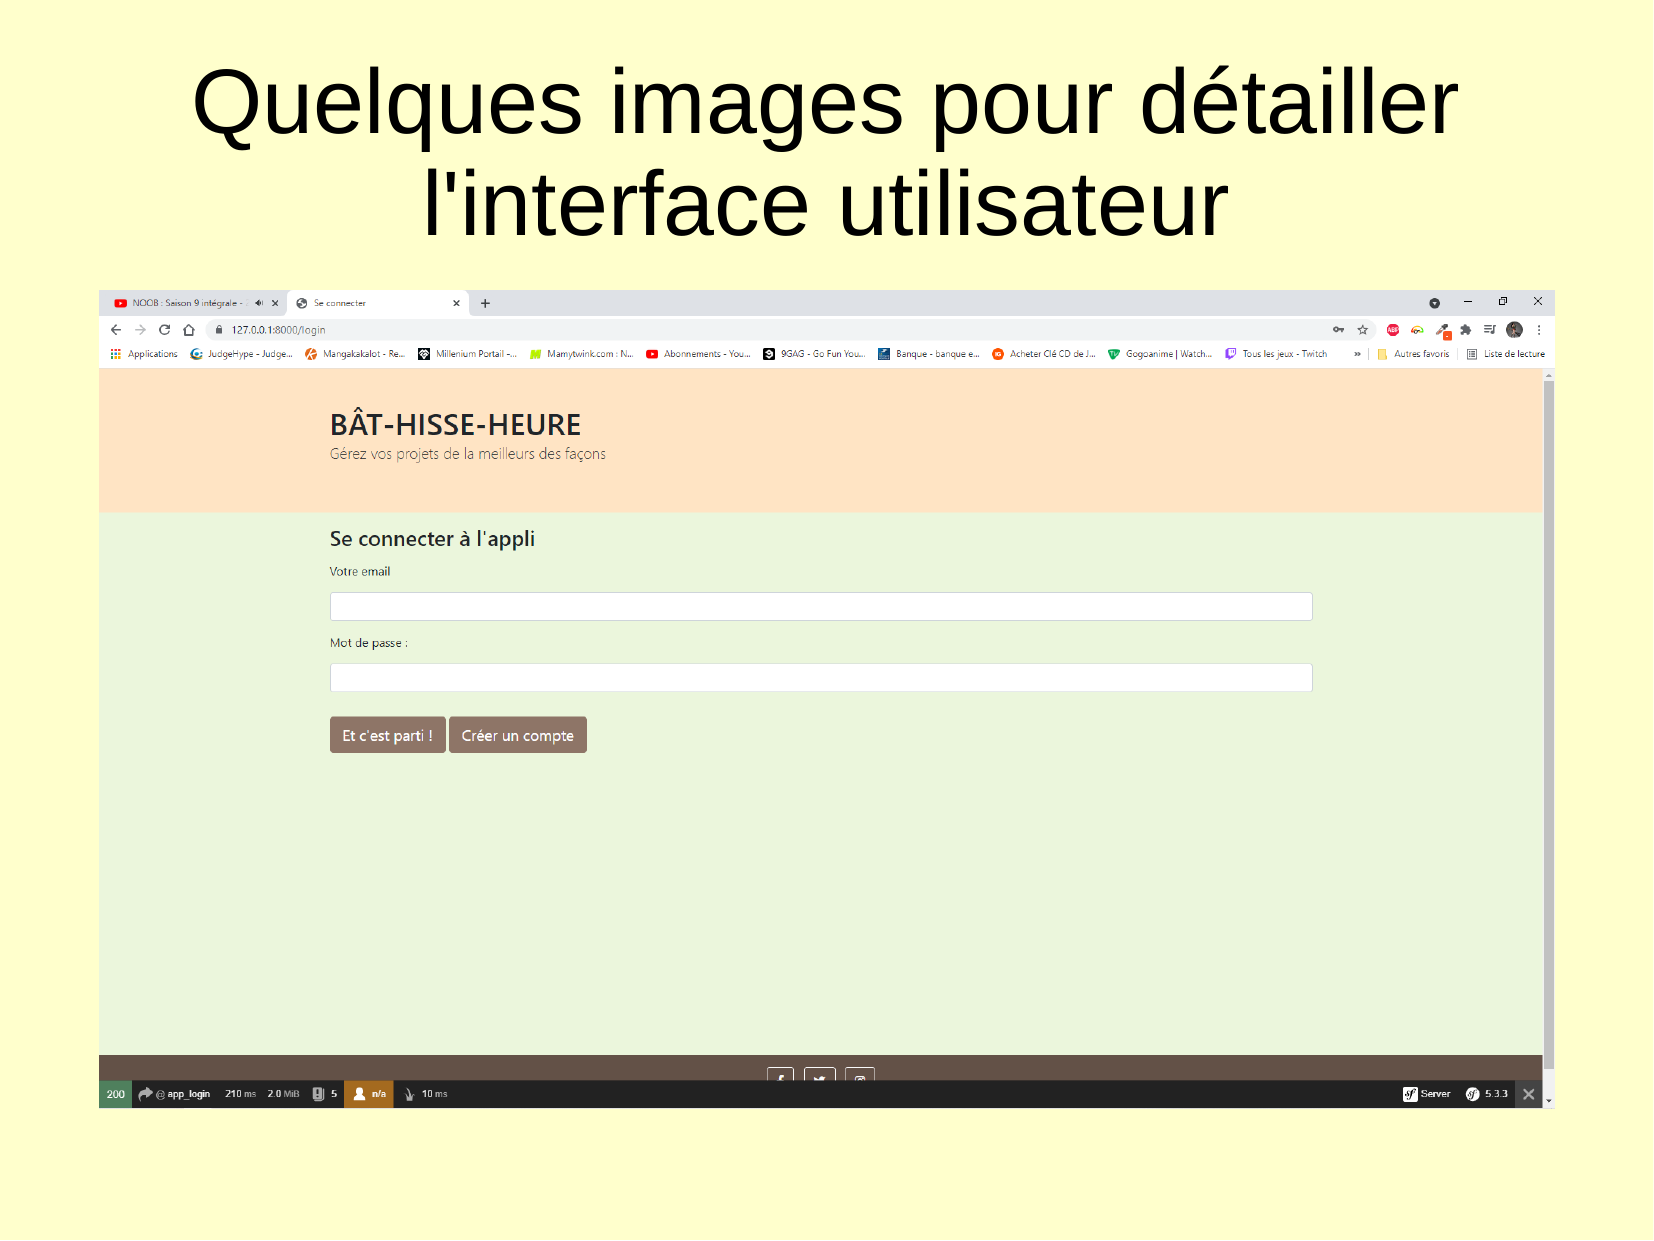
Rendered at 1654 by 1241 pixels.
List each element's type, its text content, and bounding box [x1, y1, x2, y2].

title Quelques images pour détailler l'interface utilisateur [82, 49, 1571, 257]
picture [99, 290, 1555, 1109]
